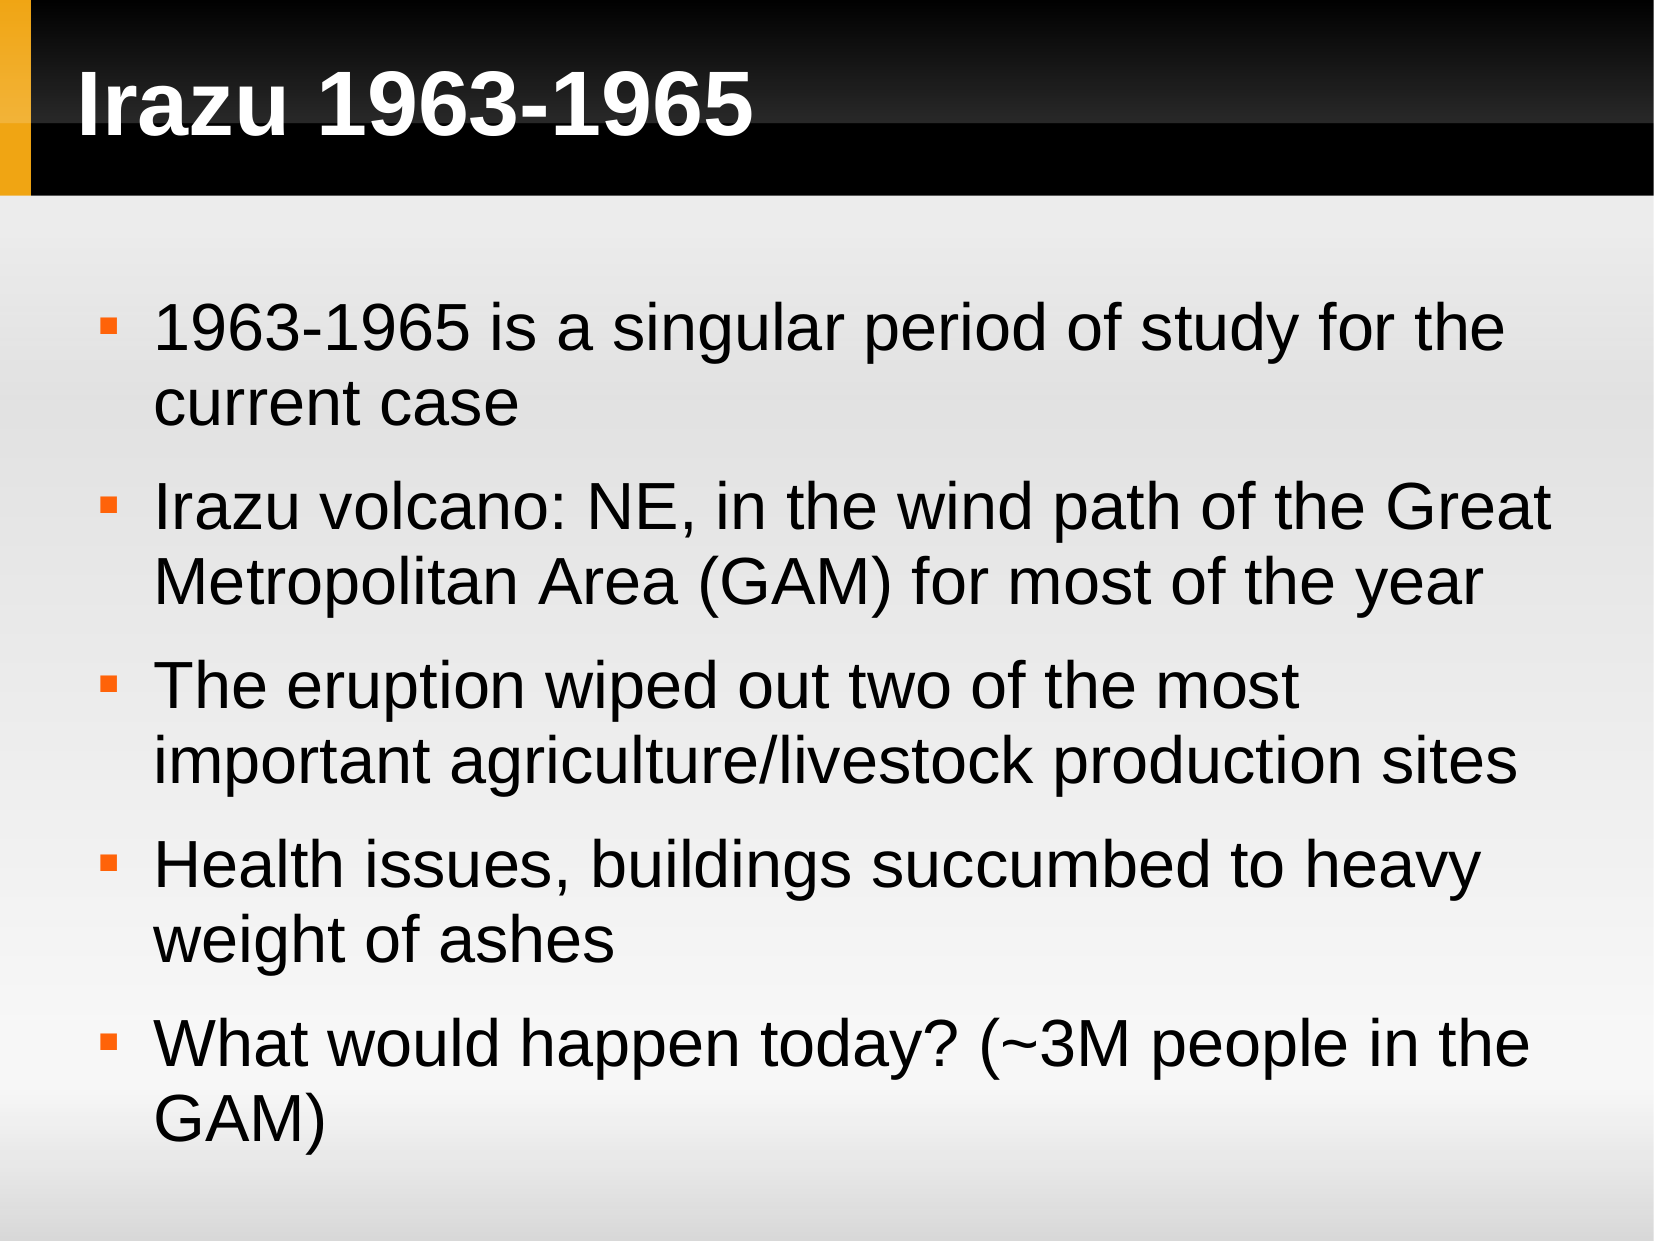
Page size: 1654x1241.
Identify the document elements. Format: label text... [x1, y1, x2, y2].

list 1963-1965 is a singular period of study for the current case Irazu volcano: NE, in the wind path of the Great Metropolitan Area (GAM) for most of the year The eruption wiped out two of the most important agriculture/livestock production sites Health issues, buildings succumbed to heavy weight of ashes What would happen today? (~3M people in the GAM) [82, 290, 1571, 1157]
title Irazu 1963-1965 [76, 0, 1565, 208]
picture [0, 0, 1654, 1241]
